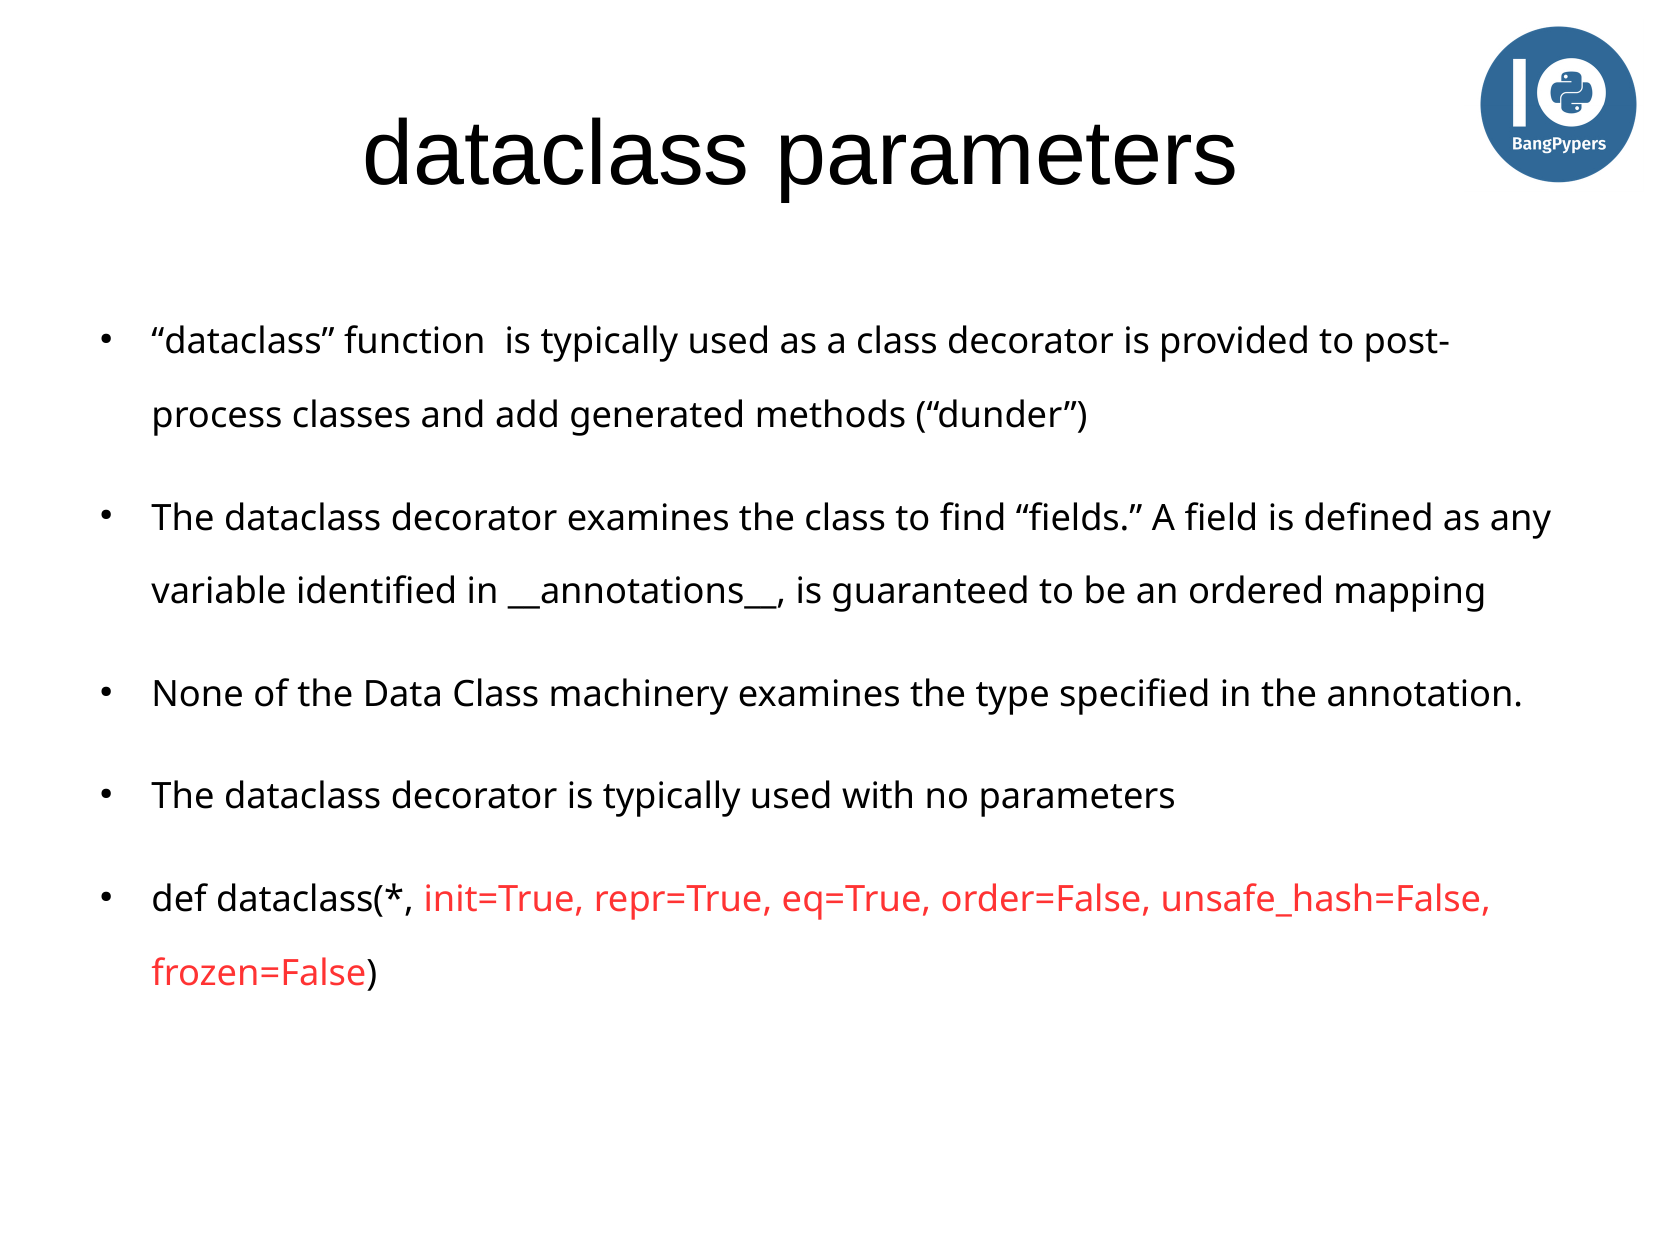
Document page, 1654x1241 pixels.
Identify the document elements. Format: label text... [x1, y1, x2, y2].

list “dataclass” function is typically used as a class decorator is provided to post-process classes and add generated methods (“dunder”) The dataclass decorator examines the class to find “fields.” A field is defined as any variable identified in __annotations__, is guaranteed to be an ordered mapping None of the Data Class machinery examines the type specified in the annotation. The dataclass decorator is typically used with no parameters def dataclass(*, init=True, repr=True, eq=True, order=False, unsafe_hash=False, frozen=False) [82, 290, 1571, 1010]
title dataclass parameters [82, 49, 1571, 257]
picture [1464, 19, 1644, 192]
